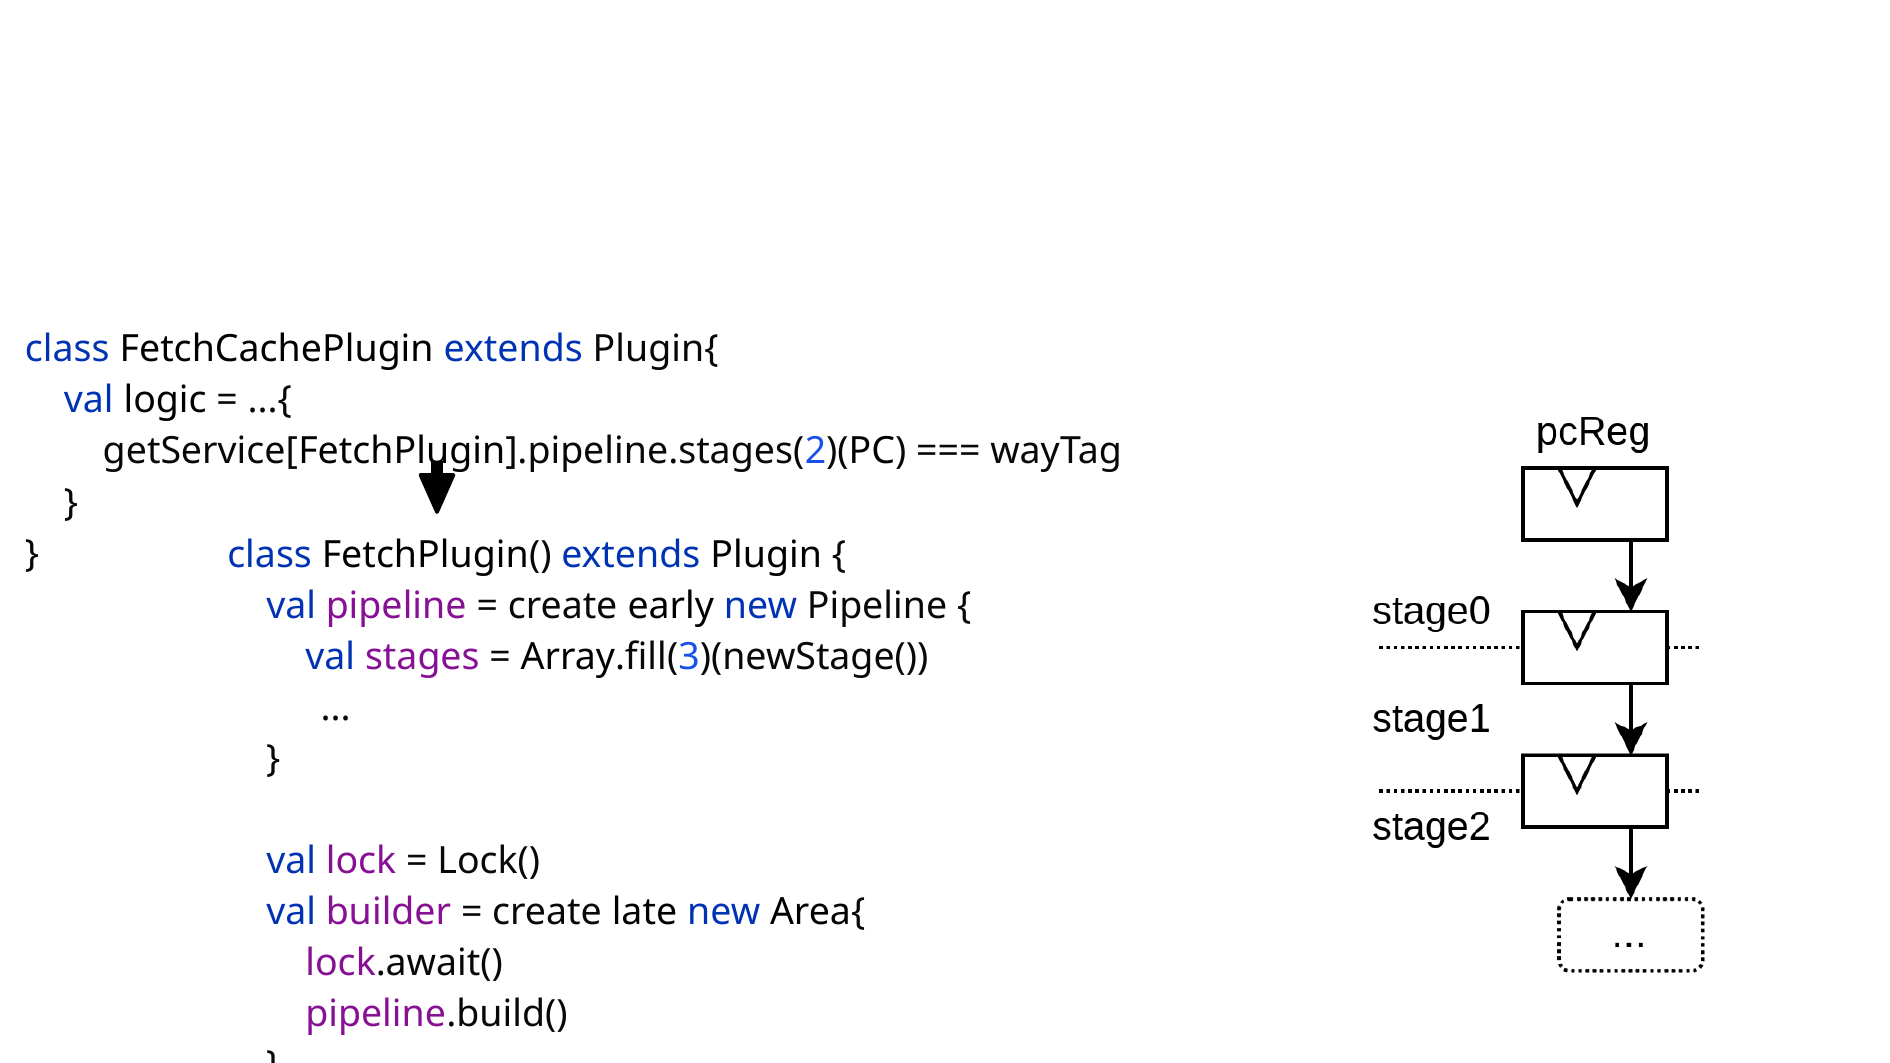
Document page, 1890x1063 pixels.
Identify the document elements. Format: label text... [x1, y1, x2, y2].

text_box class FetchCachePlugin extends Plugin{ val logic = ...{ getService[FetchPlugin].pipeline.stages(2)(PC) === wayTag } } [10, 314, 1441, 591]
text_box class FetchPlugin() extends Plugin { val pipeline = create early new Pipeline { val stages = Array.fill(3)(newStage()) ... } val lock = Lock() val builder = create late new Area{ lock.await() pipeline.build() } } [212, 591, 1075, 1057]
picture [1334, 358, 1740, 1008]
